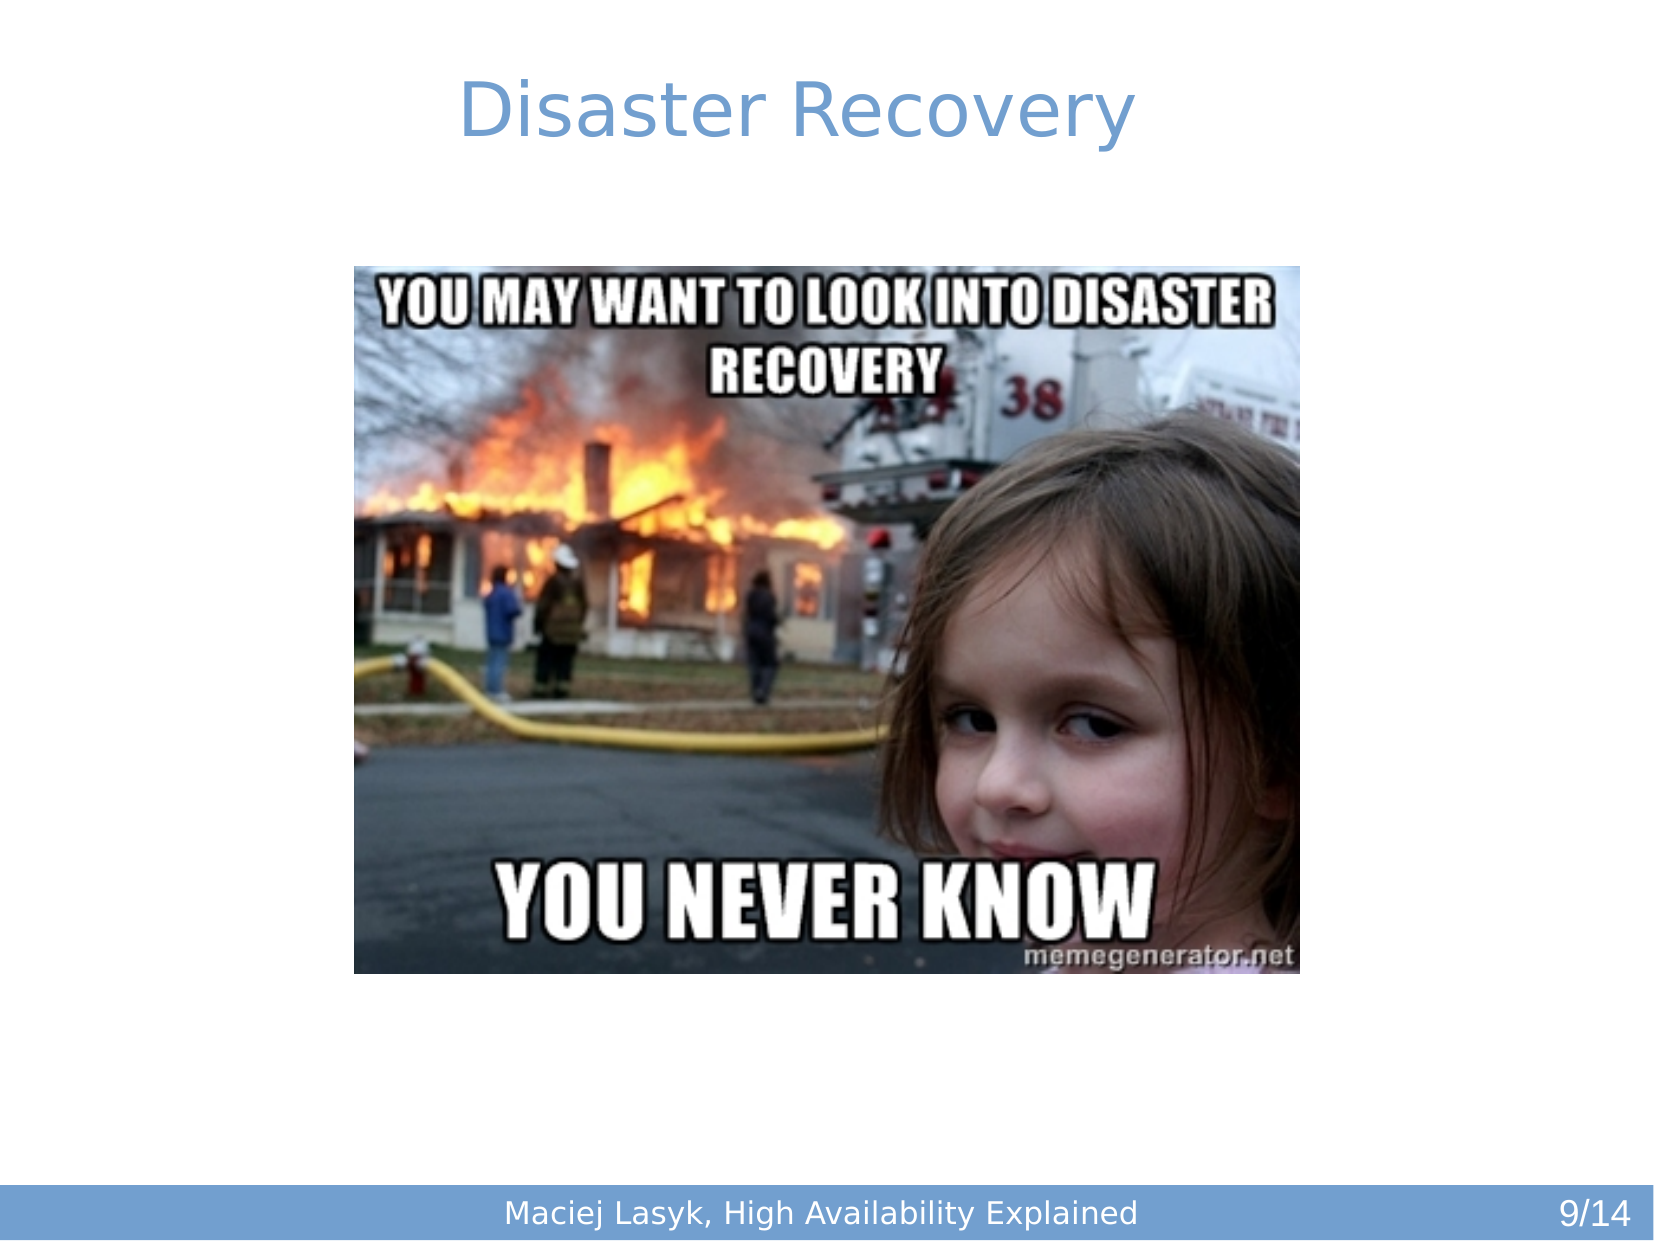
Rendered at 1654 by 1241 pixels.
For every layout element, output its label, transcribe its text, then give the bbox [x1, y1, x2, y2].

text_box Maciej Lasyk, High Availability Explained [489, 1188, 1165, 1240]
text_box Disaster Recovery [442, 60, 1153, 163]
picture [354, 266, 1300, 974]
text_box 9/14 [1533, 1185, 1647, 1241]
text_box [1647, 1185, 1654, 1241]
text_box [0, 1185, 1533, 1241]
